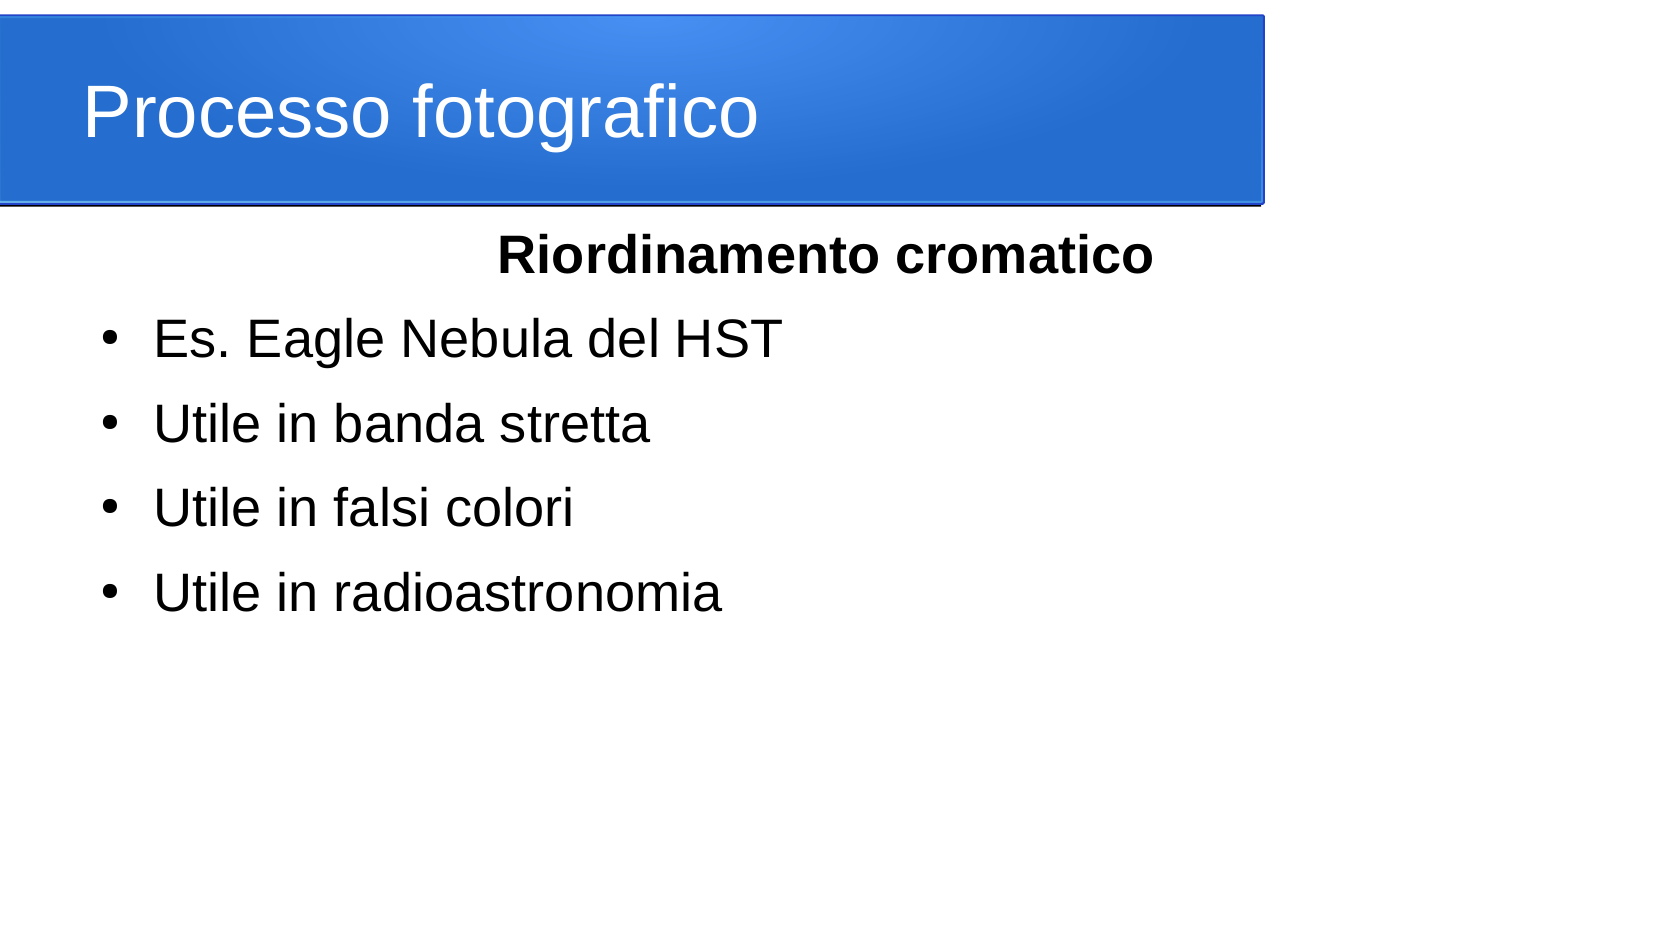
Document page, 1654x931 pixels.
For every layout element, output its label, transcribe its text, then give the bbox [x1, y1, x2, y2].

list Riordinamento cromatico Es. Eagle Nebula del HST Utile in banda stretta Utile in falsi colori Utile in radioastronomia [82, 224, 1571, 764]
title Processo fotografico [82, 35, 1235, 189]
